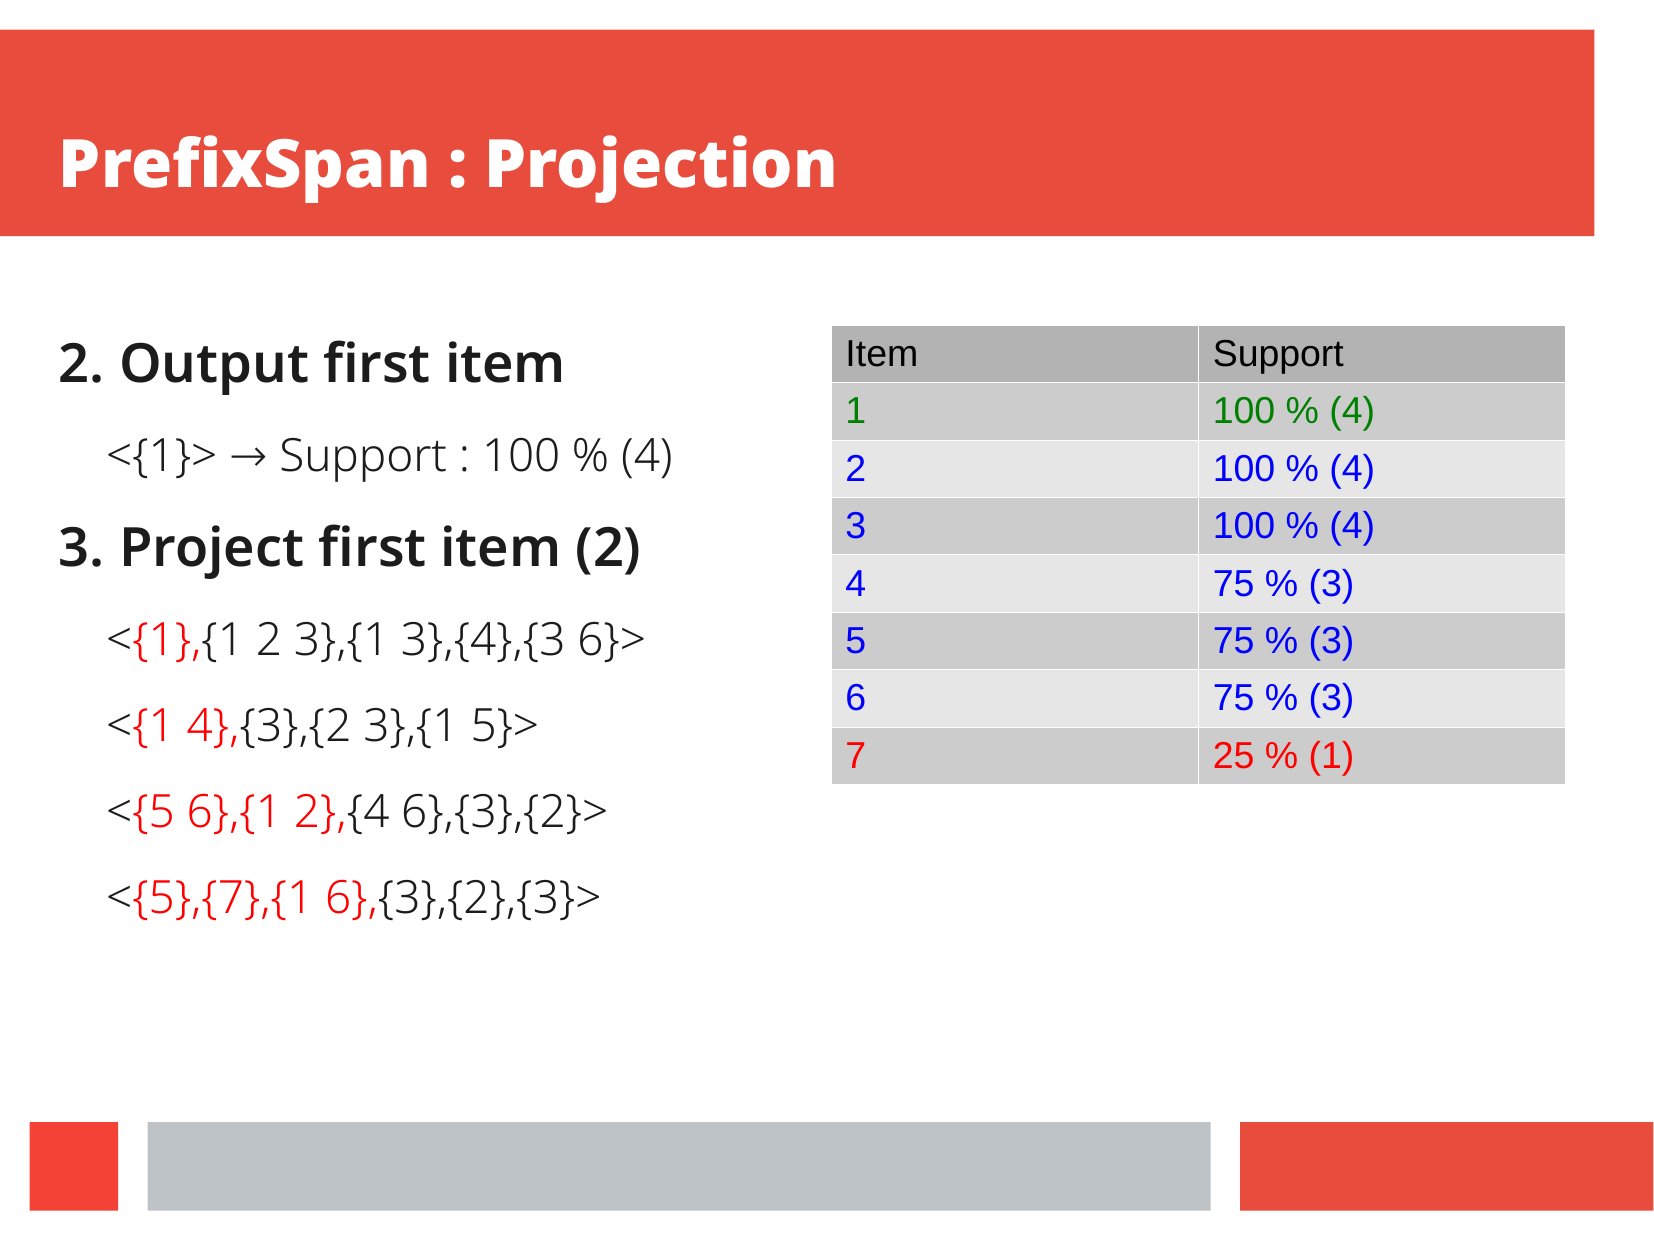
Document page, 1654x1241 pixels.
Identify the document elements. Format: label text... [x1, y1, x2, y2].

table_cell 100 % (4) [1199, 383, 1565, 440]
table_header Support [1199, 326, 1565, 382]
list 2. Output first item <{1}> → Support : 100 % (4) 3. Project first item (2) <{1},{1 2 3},{1 3},{4},{3 6}> <{1 4},{3},{2 3},{1 5}> <{5 6},{1 2},{4 6},{3},{2}> <{5},{7},{1 6},{3},{2},{3}> [59, 324, 794, 1093]
table_cell 75 % (3) [1199, 555, 1565, 612]
table_cell 75 % (3) [1199, 670, 1565, 727]
table_cell 5 [832, 613, 1198, 669]
table_cell 75 % (3) [1199, 613, 1565, 669]
table_cell 25 % (1) [1199, 728, 1565, 784]
table_cell 1 [832, 383, 1198, 440]
table_header Item [832, 326, 1198, 382]
table_cell 7 [832, 728, 1198, 784]
table_cell 100 % (4) [1199, 498, 1565, 554]
table_cell 2 [832, 441, 1198, 497]
table_cell 4 [832, 555, 1198, 612]
title PrefixSpan : Projection [59, 59, 1595, 207]
table_cell 100 % (4) [1199, 441, 1565, 497]
table_cell 3 [832, 498, 1198, 554]
table_cell 6 [832, 670, 1198, 727]
